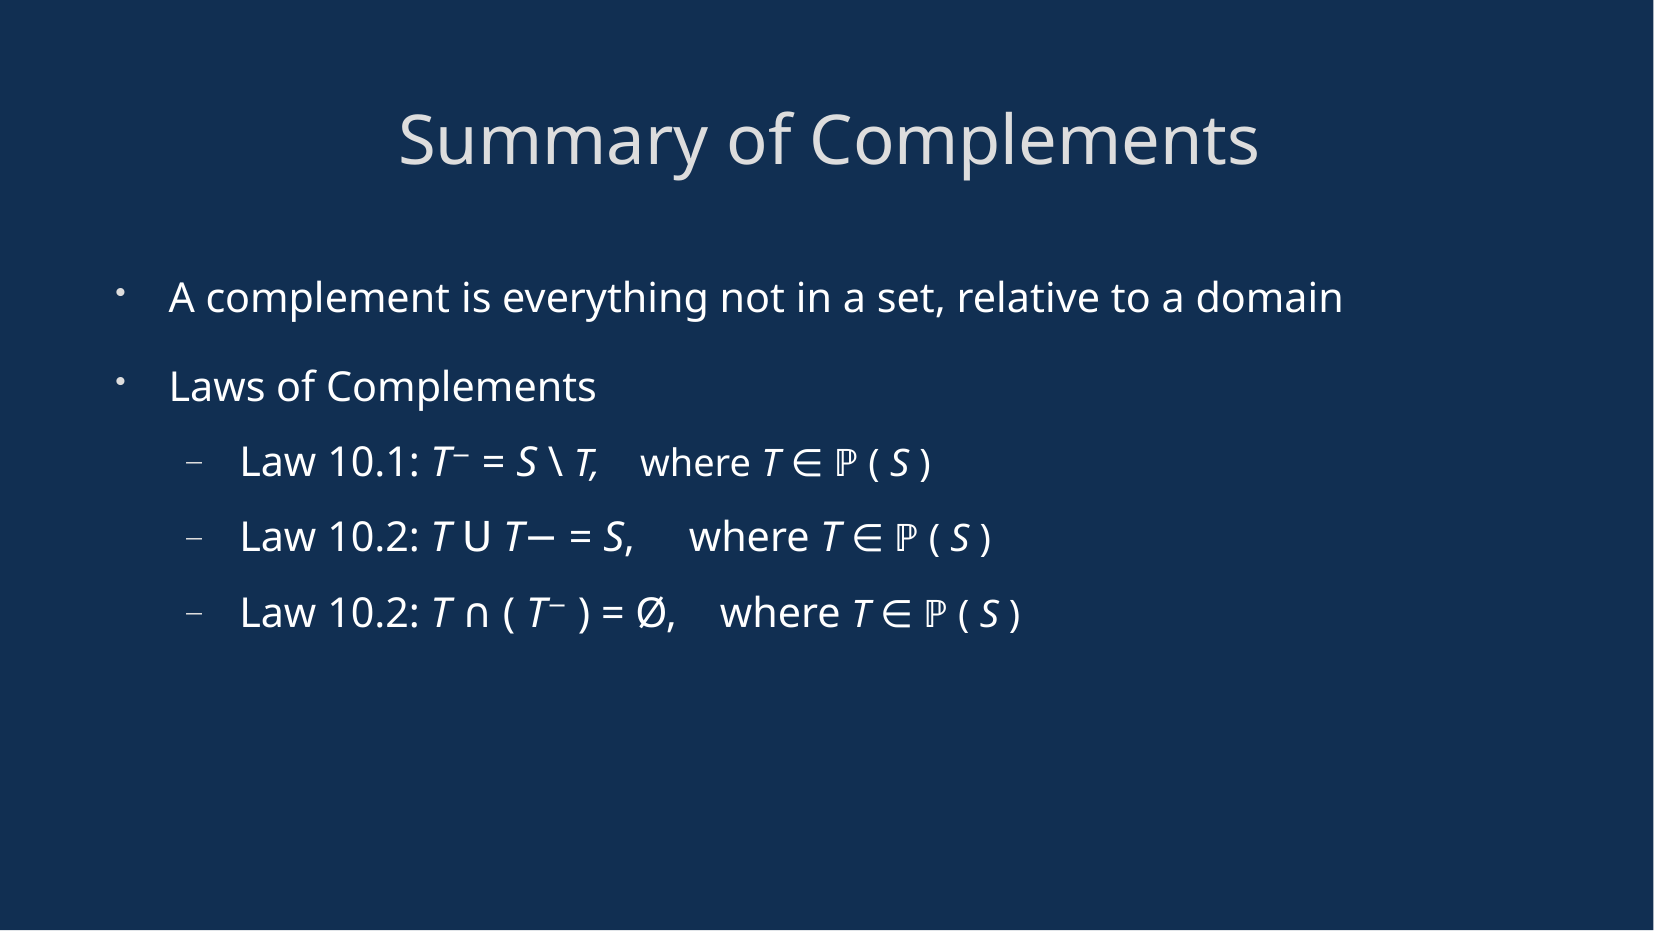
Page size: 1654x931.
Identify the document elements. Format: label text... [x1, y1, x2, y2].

title Summary of Complements [97, 56, 1563, 220]
list A complement is everything not in a set, relative to a domain Laws of Complements Law 10.1: T− = S \ T, where T ∈ ℙ ( S ) Law 10.2: T 𝖴 T− = S, where T ∈ ℙ ( S ) Law 10.2: T ∩ ( T− ) = Ø, where T ∈ ℙ ( S ) [97, 268, 1563, 806]
